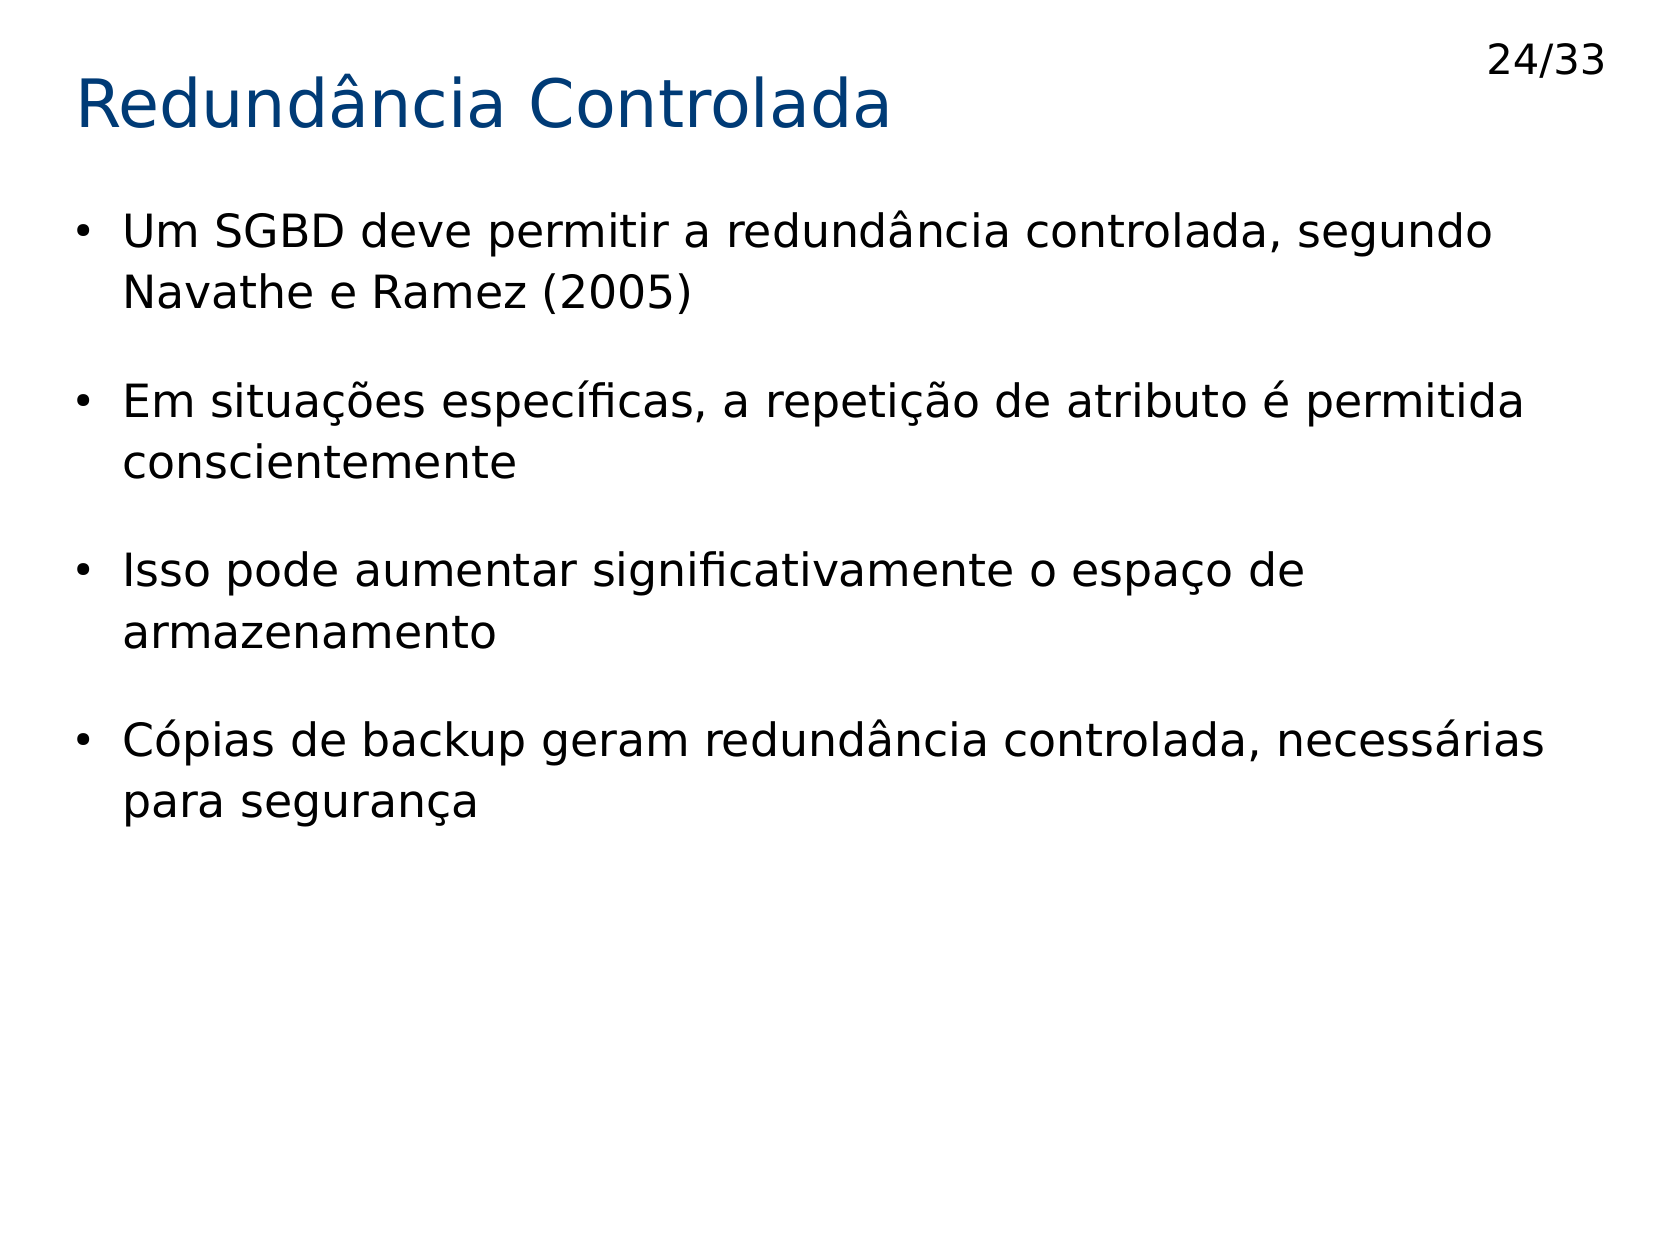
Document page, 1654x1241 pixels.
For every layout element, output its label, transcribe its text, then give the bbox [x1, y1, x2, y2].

title Redundância Controlada [75, 33, 1425, 175]
list Um SGBD deve permitir a redundância controlada, segundo Navathe e Ramez (2005) Em situações específicas, a repetição de atributo é permitida conscientemente Isso pode aumentar significativamente o espaço de armazenamento Cópias de backup geram redundância controlada, necessárias para segurança [75, 196, 1593, 1167]
